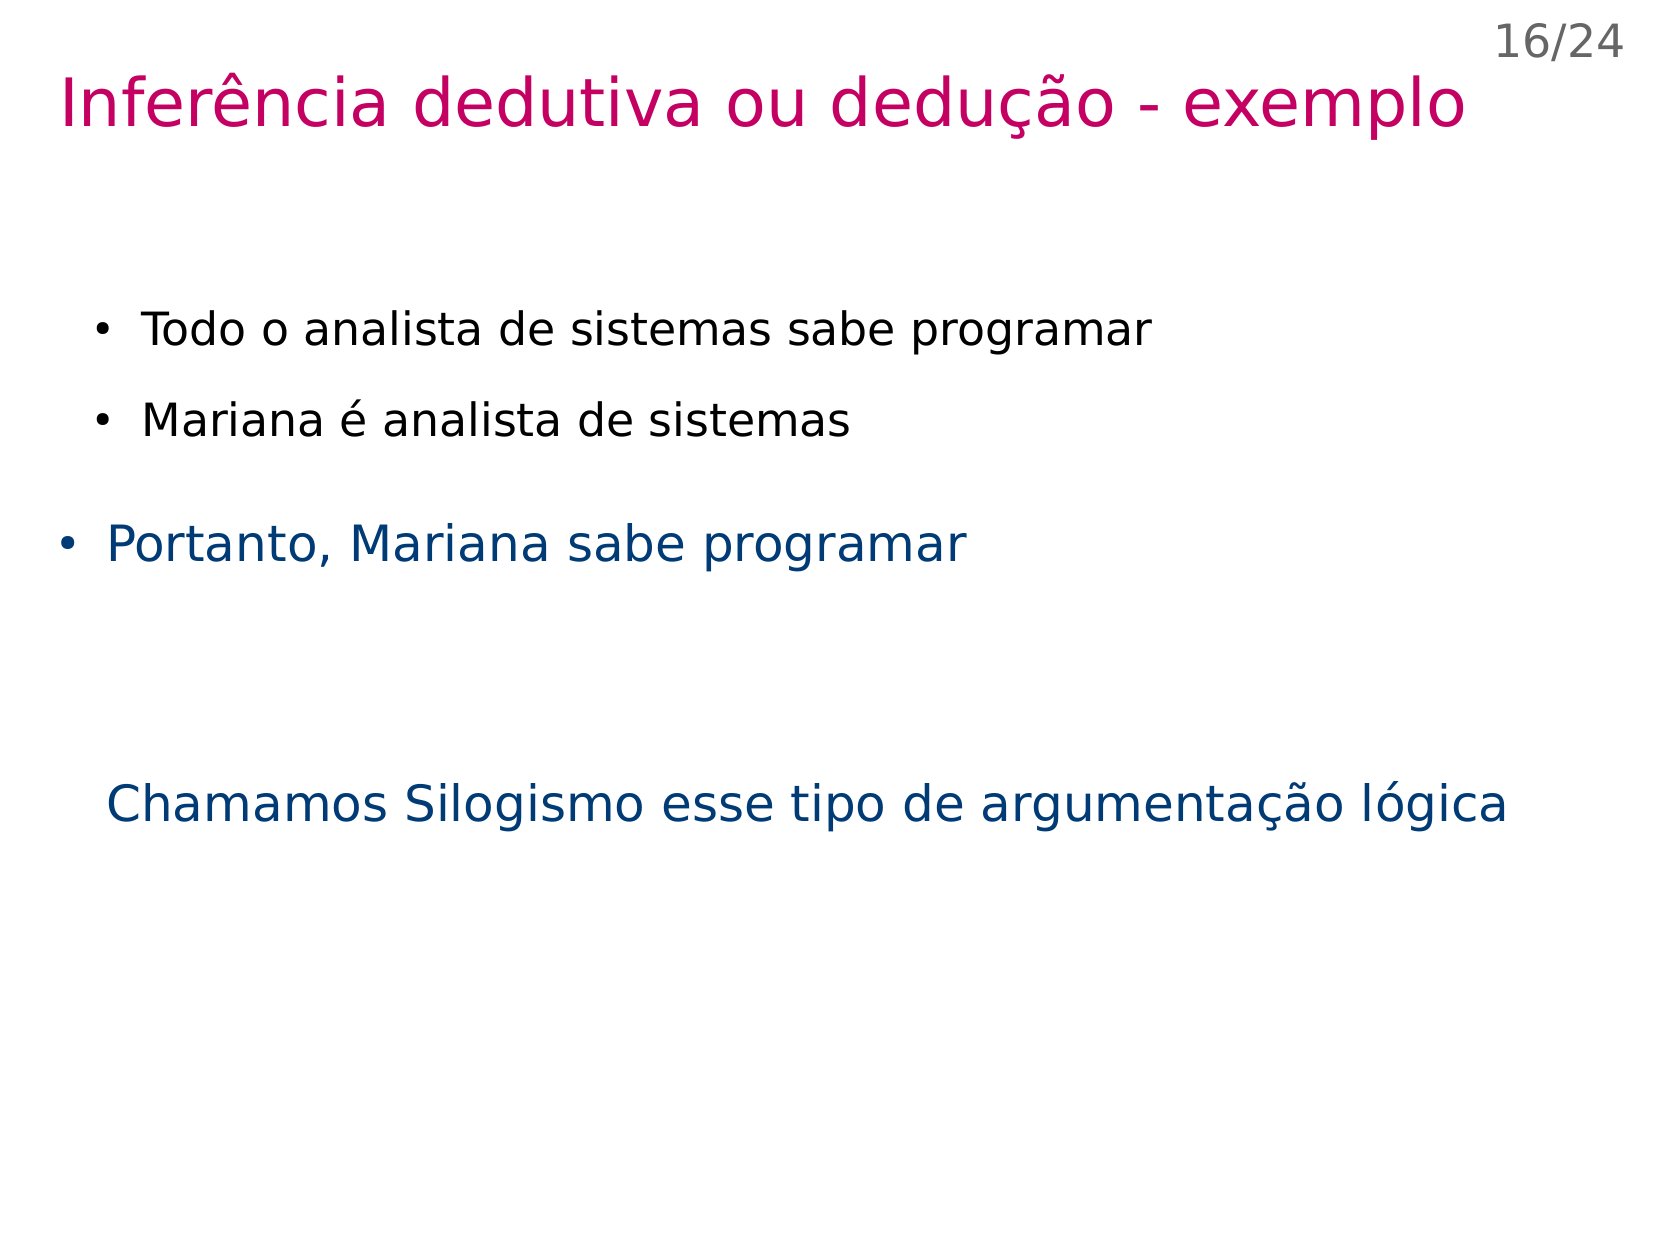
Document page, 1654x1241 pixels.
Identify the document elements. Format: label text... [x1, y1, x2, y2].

title Inferência dedutiva ou dedução - exemplo [59, 0, 1595, 207]
list Todo o analista de sistemas sabe programar Mariana é analista de sistemas Portanto, Mariana sabe programar Chamamos Silogismo esse tipo de argumentação lógica [59, 295, 1595, 1211]
